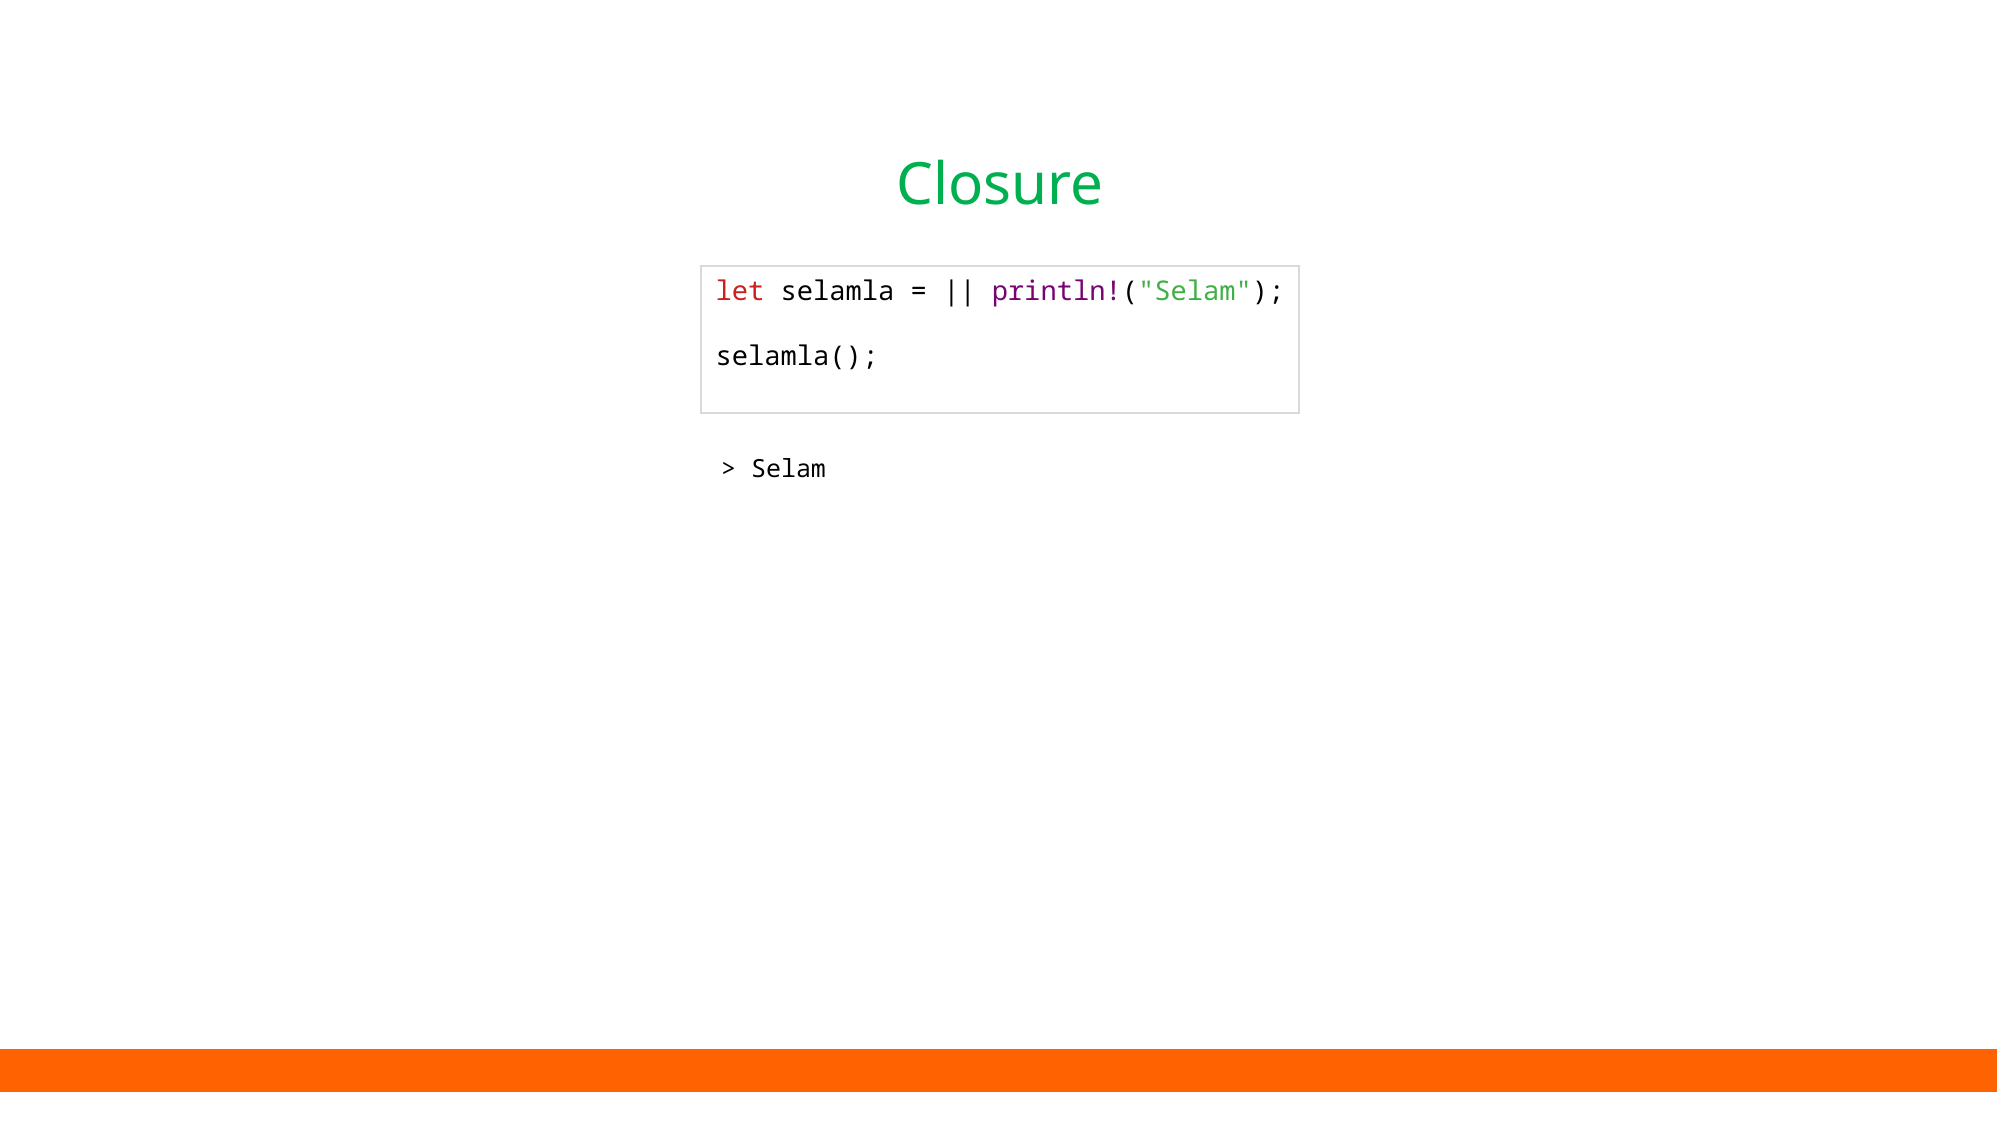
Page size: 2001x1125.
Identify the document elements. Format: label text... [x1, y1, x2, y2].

text_box [0, 1049, 1997, 1092]
text_box let selamla = || println!("Selam"); selamla(); [700, 265, 1300, 414]
list Closure [420, 146, 1580, 237]
text_box > Selam [706, 442, 886, 483]
